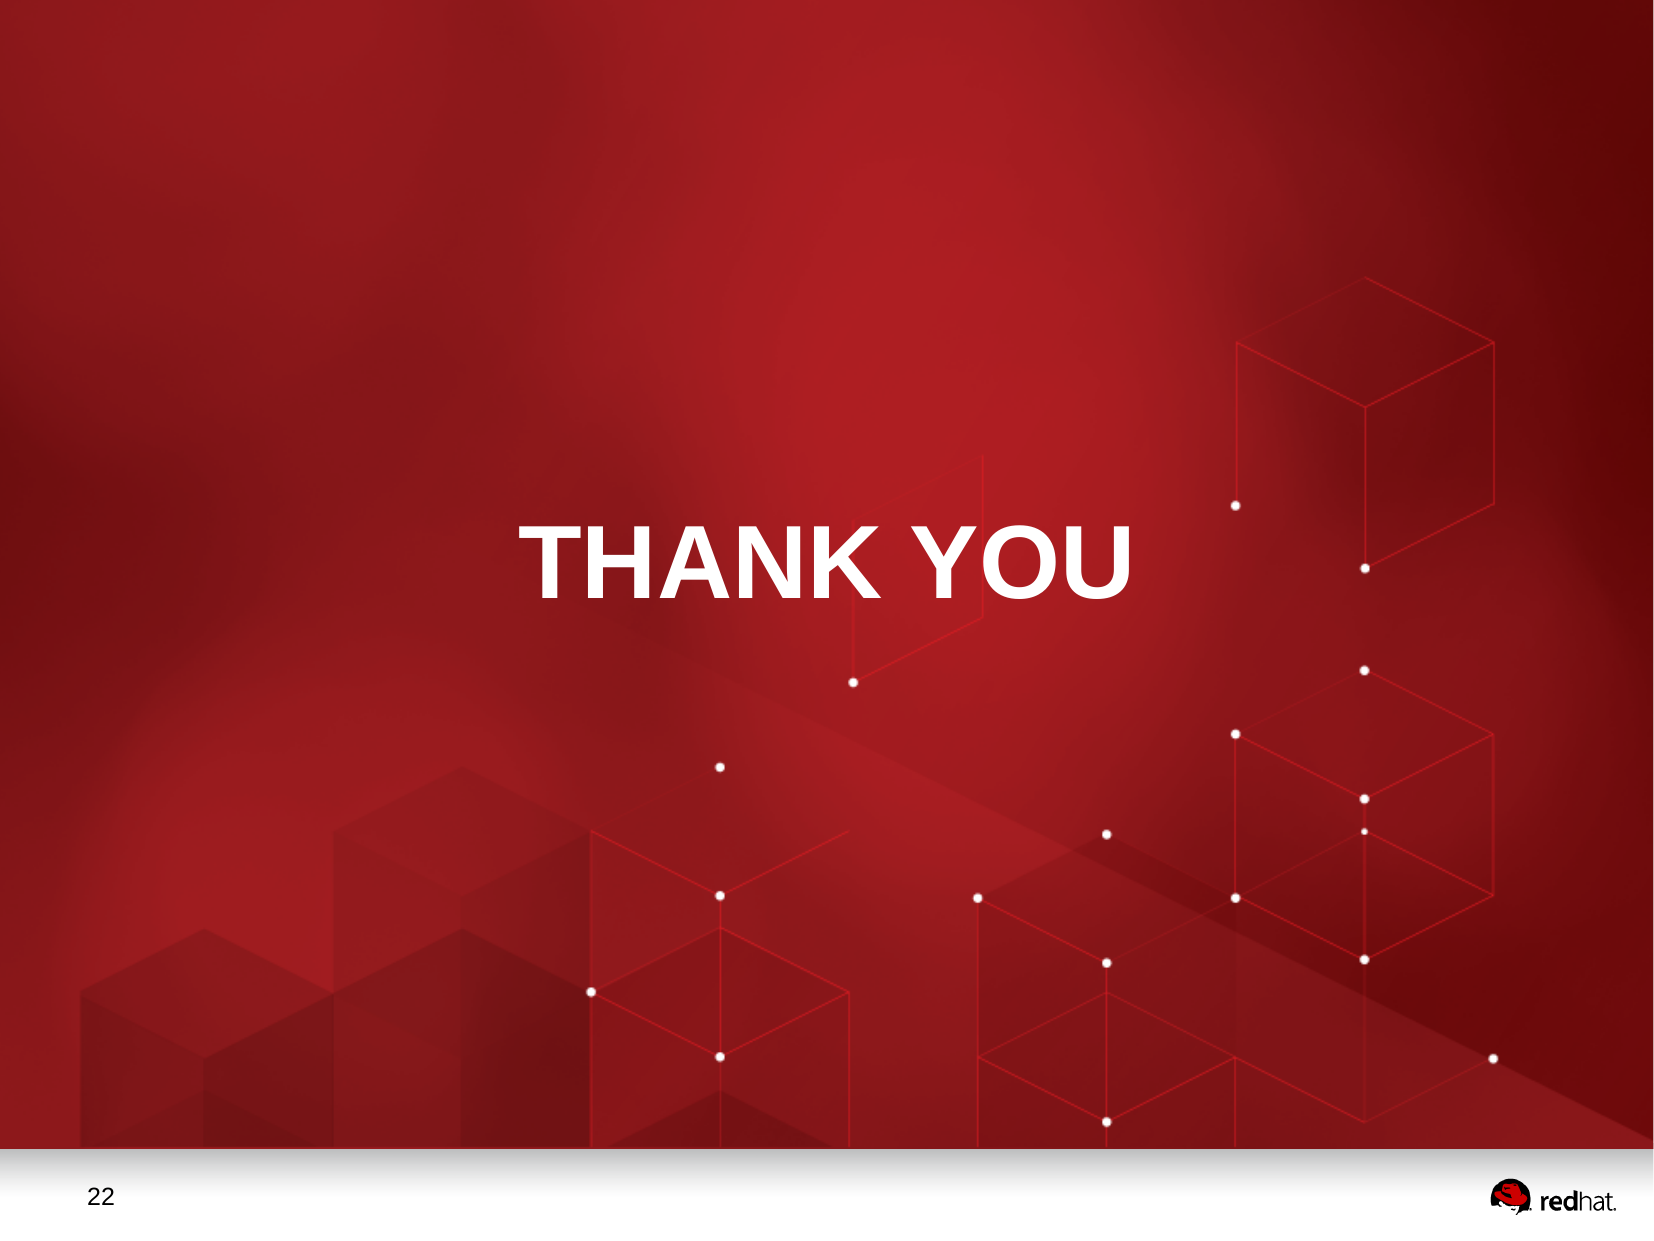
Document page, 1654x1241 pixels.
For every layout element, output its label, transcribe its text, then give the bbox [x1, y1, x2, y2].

picture [0, 0, 1654, 1241]
title THANK YOU [82, 262, 1572, 862]
